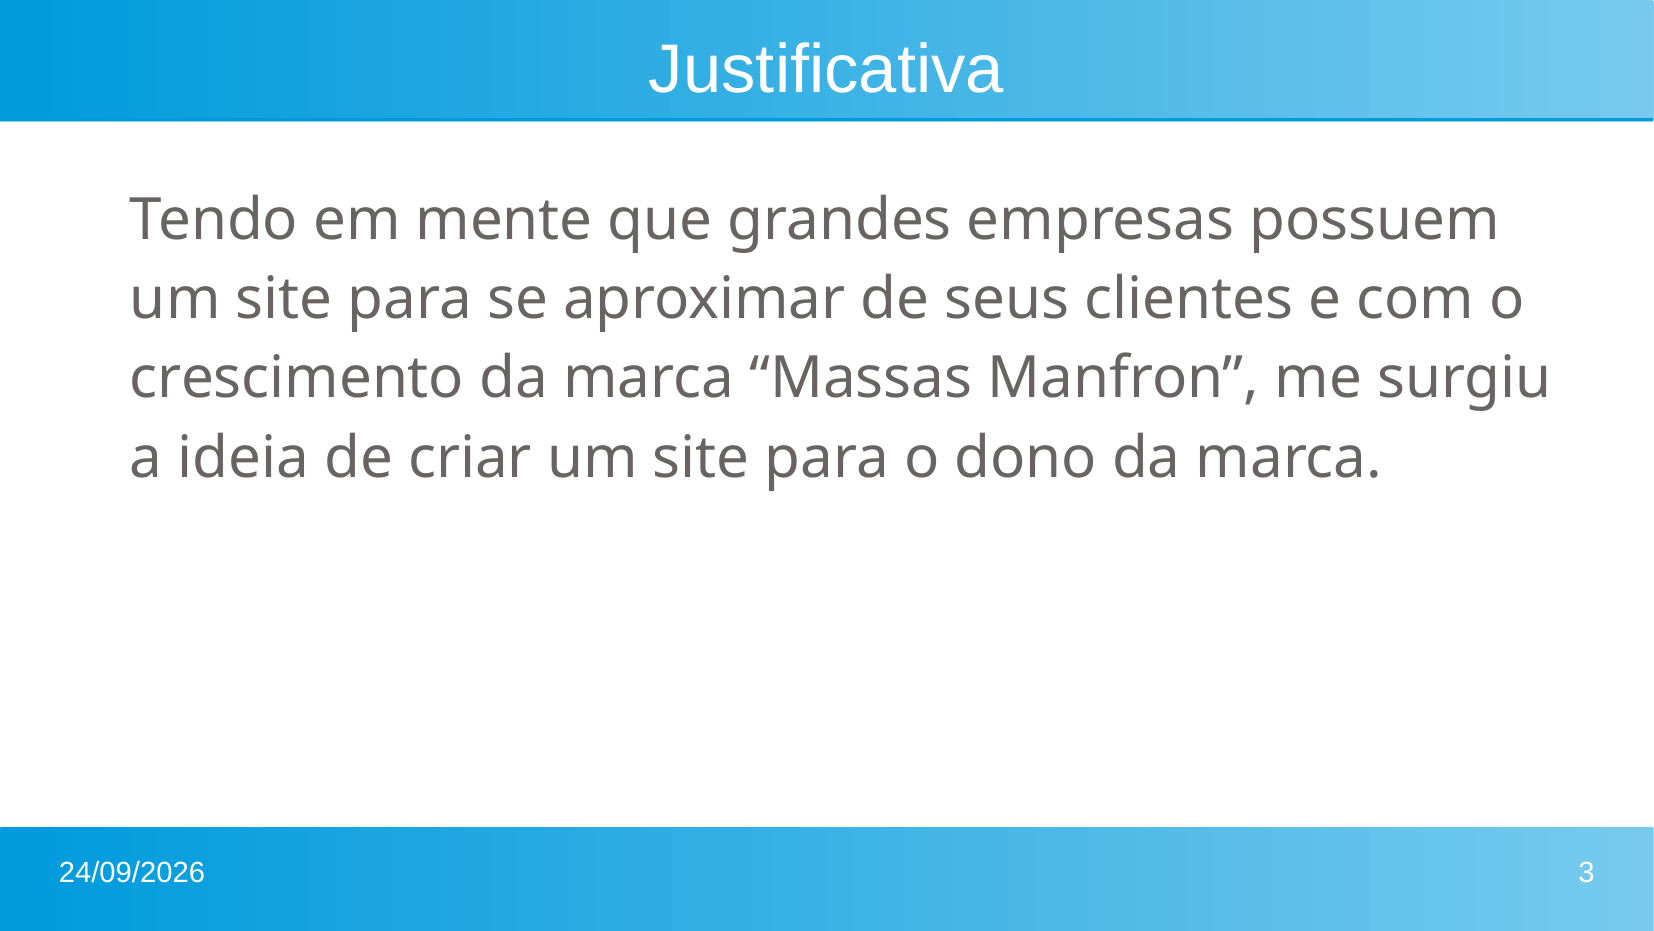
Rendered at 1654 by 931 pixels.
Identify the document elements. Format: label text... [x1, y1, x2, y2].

title Justificativa [59, 29, 1595, 108]
list Tendo em mente que grandes empresas possuem um site para se aproximar de seus clientes e com o crescimento da marca “Massas Manfron”, me surgiu a ideia de criar um site para o dono da marca. [59, 177, 1595, 768]
